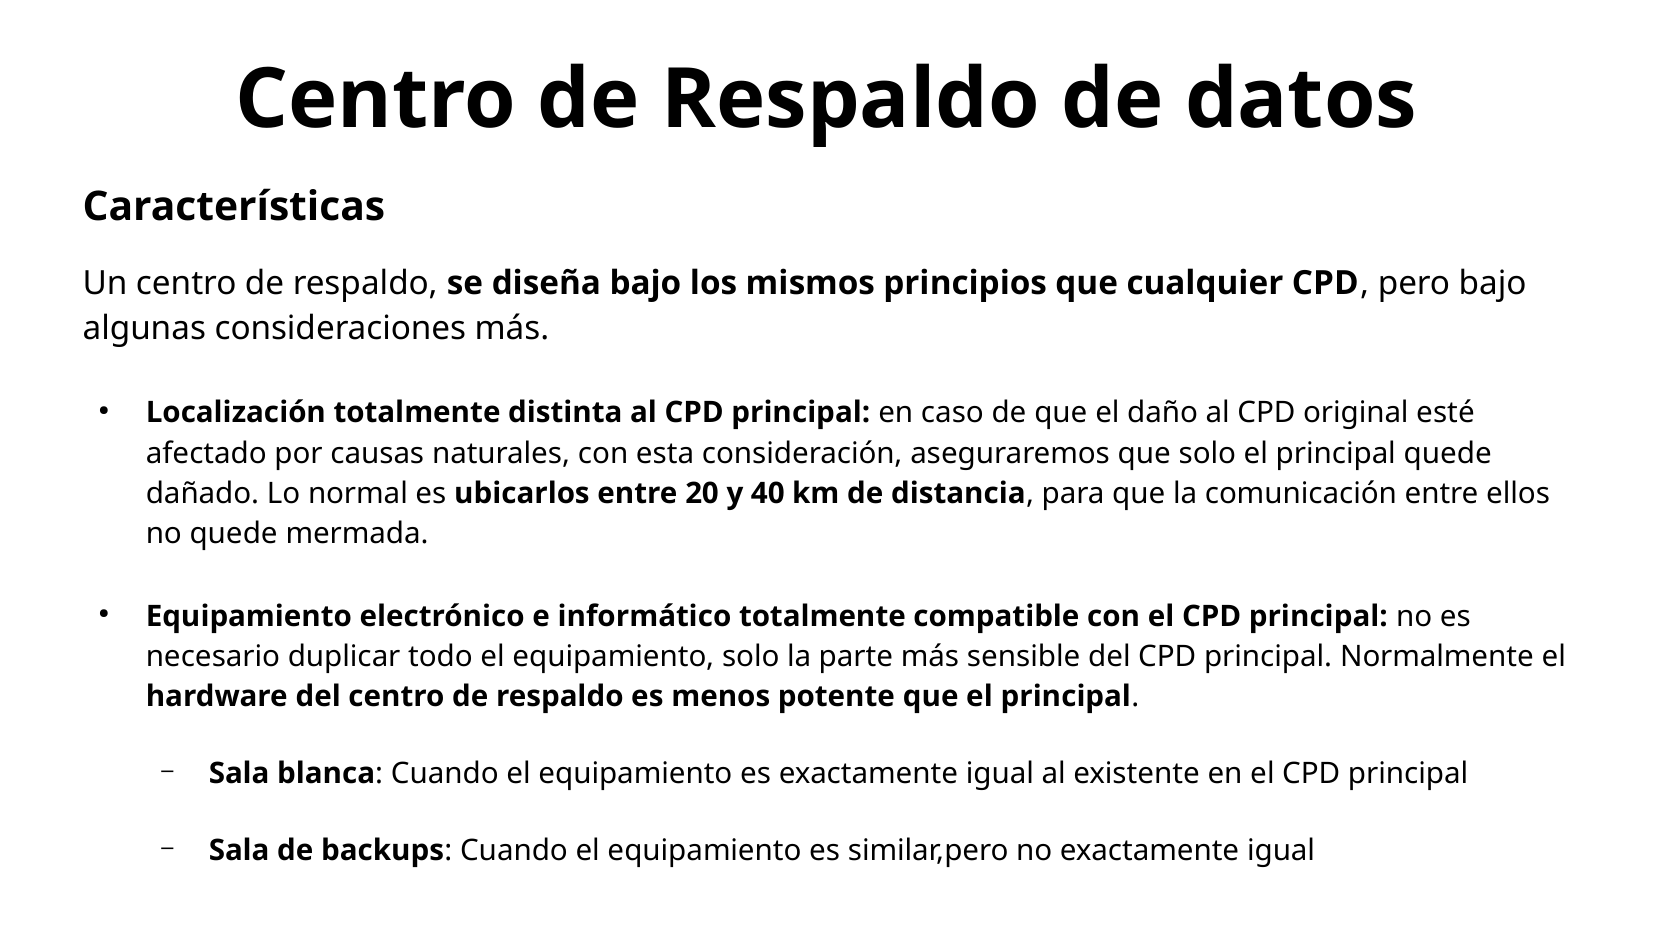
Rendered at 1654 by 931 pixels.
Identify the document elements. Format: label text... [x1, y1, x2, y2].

list Características Un centro de respaldo, se diseña bajo los mismos principios que cualquier CPD, pero bajo algunas consideraciones más. Localización totalmente distinta al CPD principal: en caso de que el daño al CPD original esté afectado por causas naturales, con esta consideración, aseguraremos que solo el principal quede dañado. Lo normal es ubicarlos entre 20 y 40 km de distancia, para que la comunicación entre ellos no quede mermada. Equipamiento electrónico e informático totalmente compatible con el CPD principal: no es necesario duplicar todo el equipamiento, solo la parte más sensible del CPD principal. Normalmente el hardware del centro de respaldo es menos potente que el principal. Sala blanca: Cuando el equipamiento es exactamente igual al existente en el CPD principal Sala de backups: Cuando el equipamiento es similar,pero no exactamente igual [82, 177, 1571, 875]
title Centro de Respaldo de datos [82, 37, 1571, 154]
